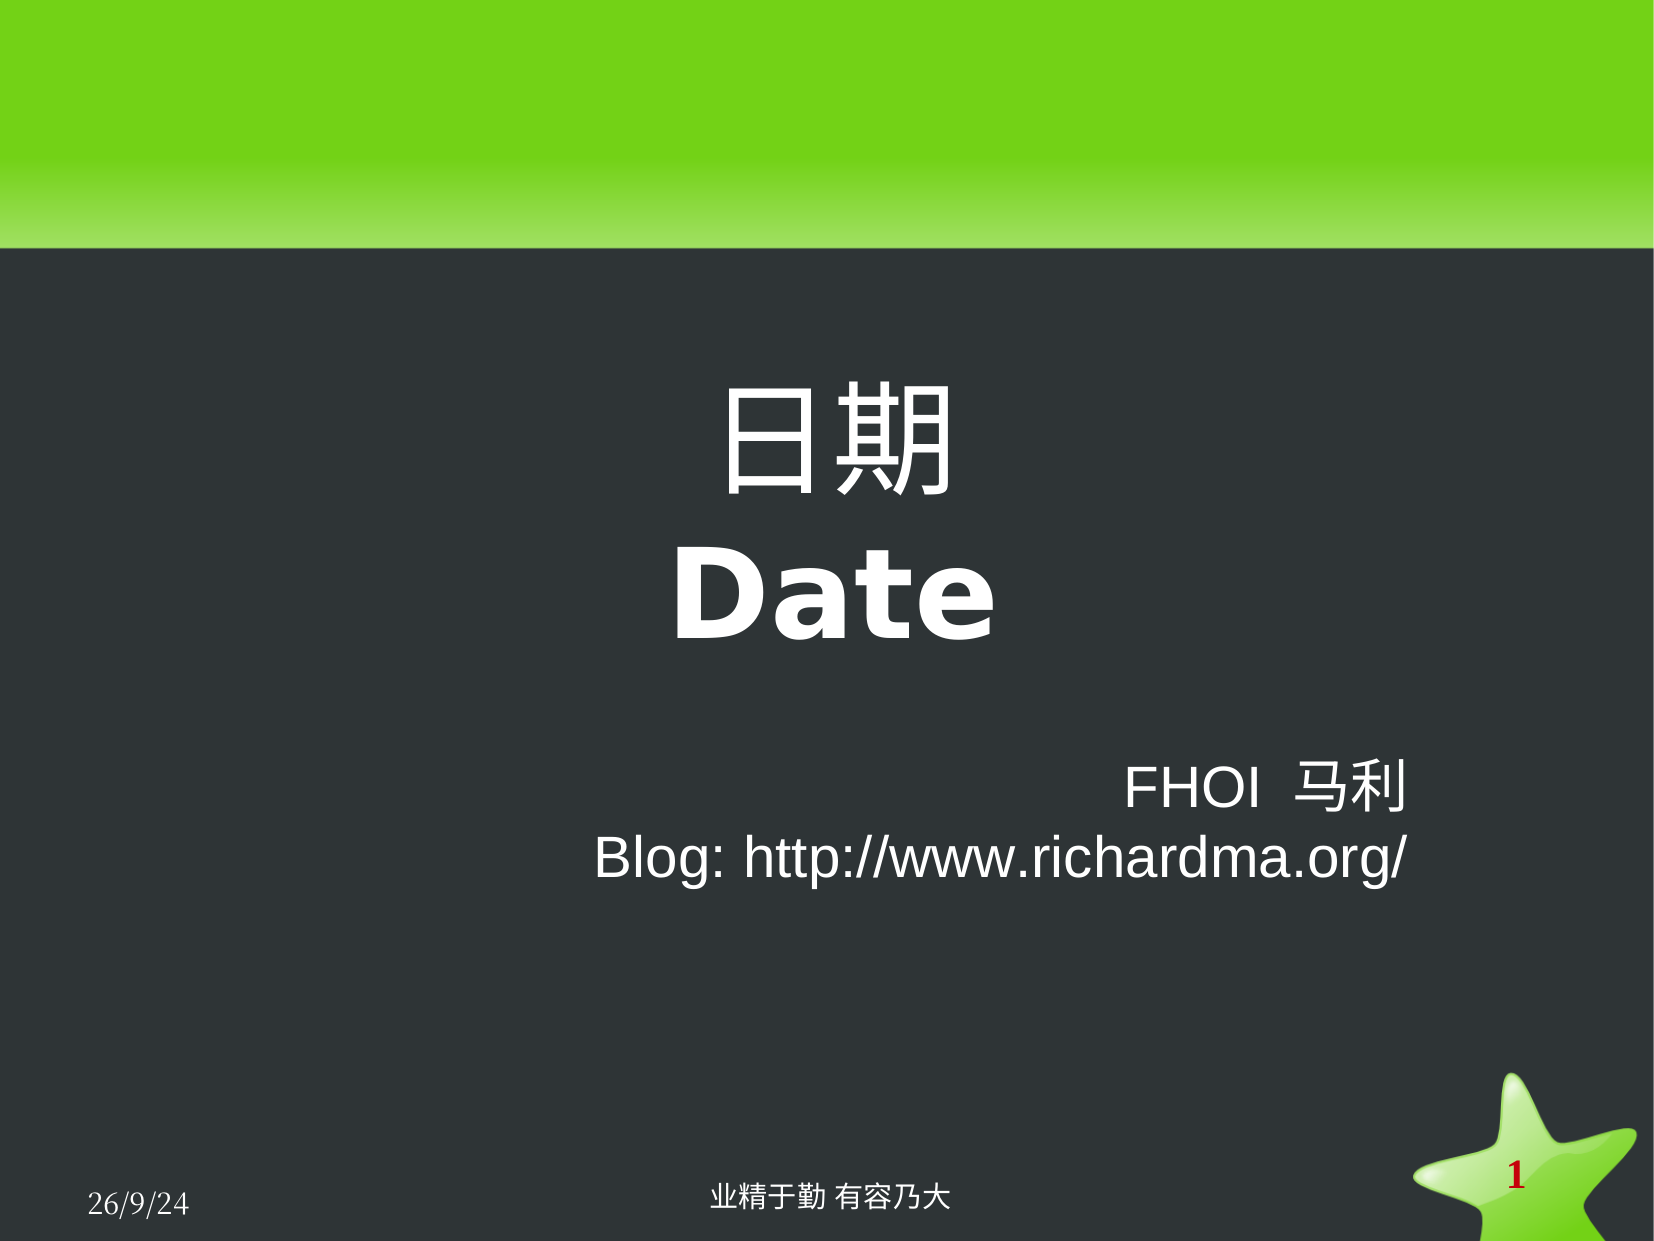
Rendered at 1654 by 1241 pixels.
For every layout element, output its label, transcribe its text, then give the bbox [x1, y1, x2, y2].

text_box FHOI 马利 Blog: http://www.richardma.org/ [206, 738, 1424, 886]
picture [0, 0, 1654, 1241]
title 日期 Date [88, 364, 1577, 656]
